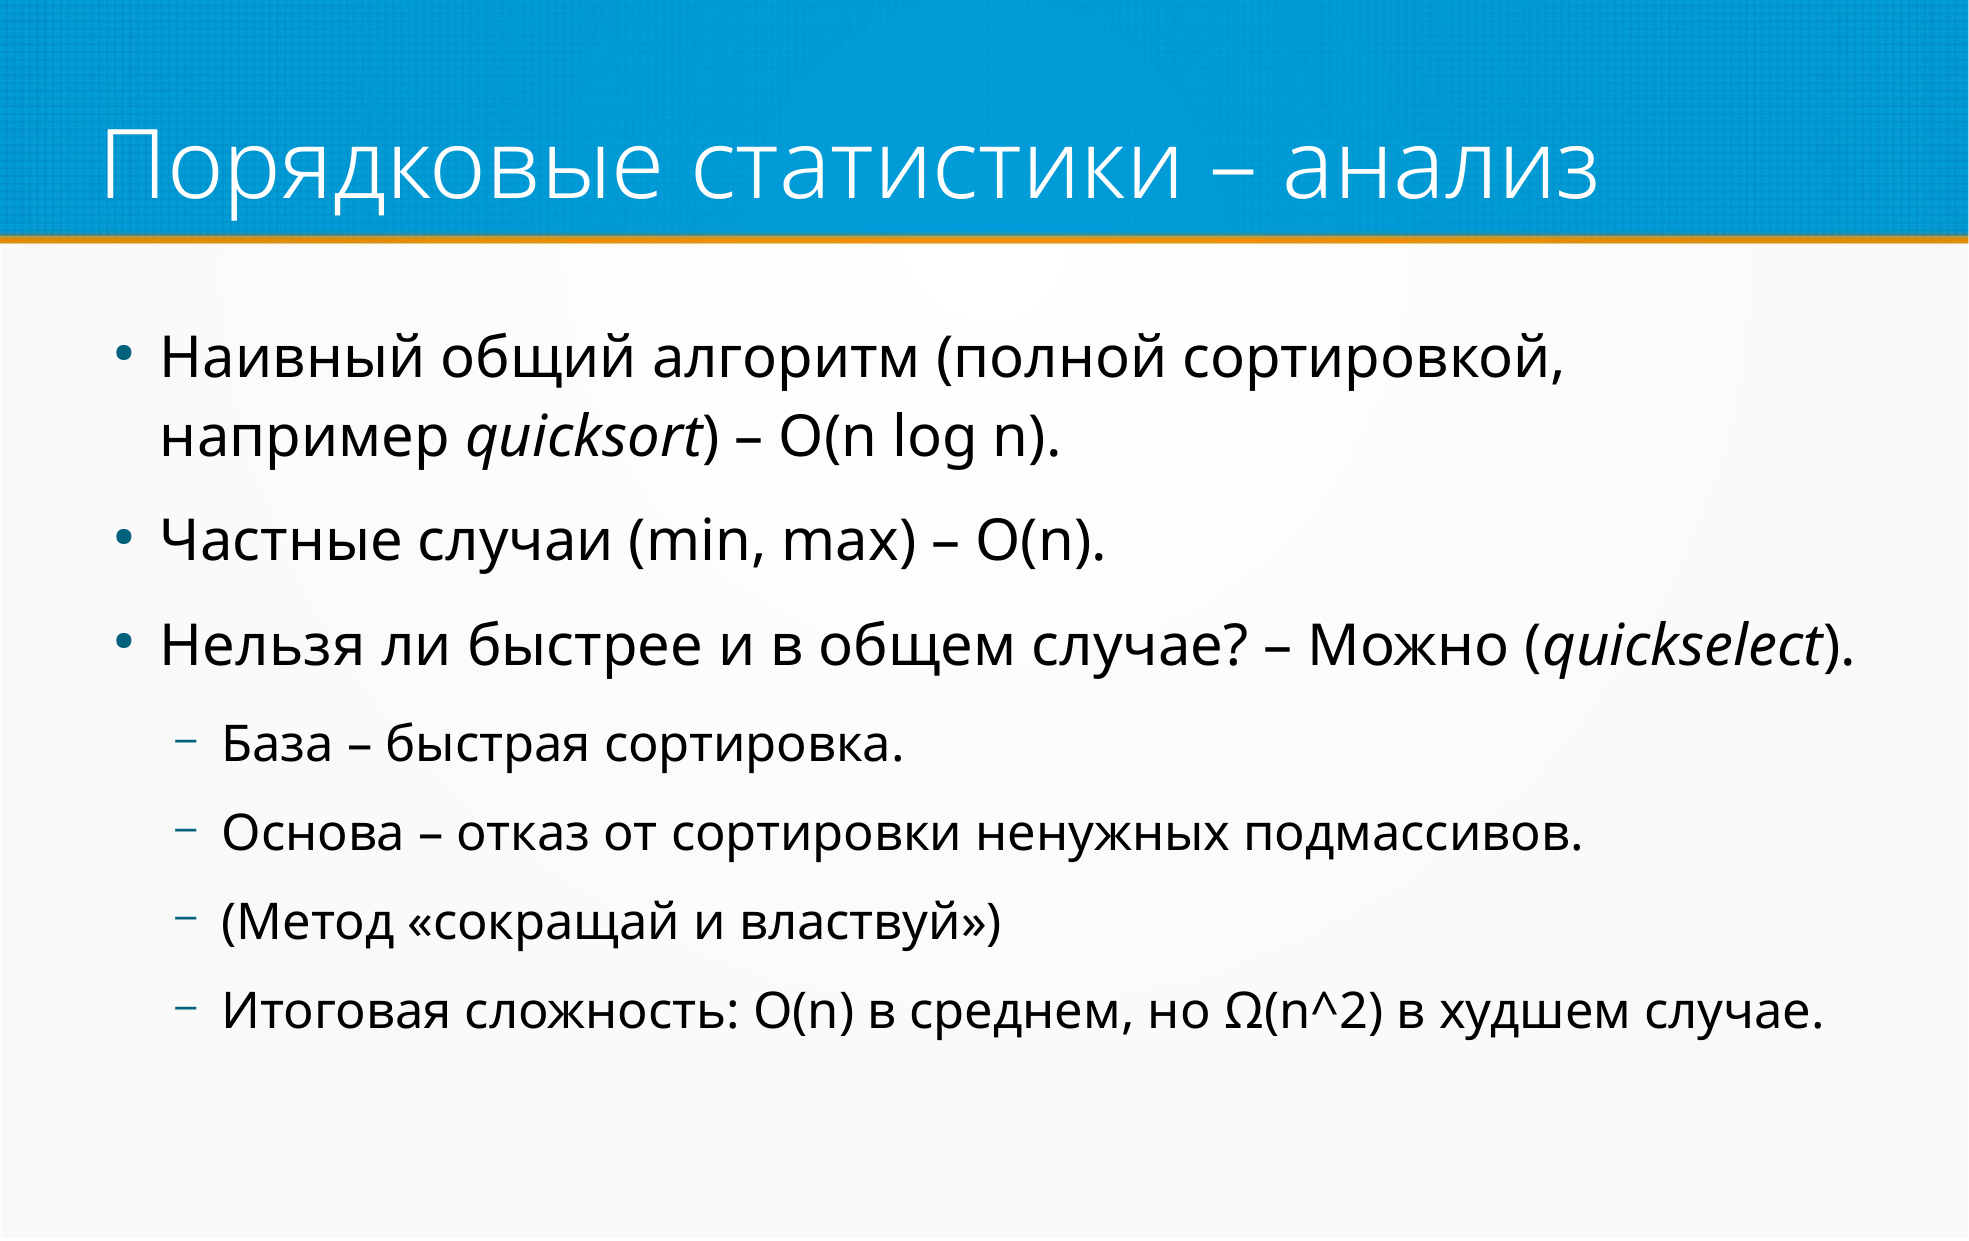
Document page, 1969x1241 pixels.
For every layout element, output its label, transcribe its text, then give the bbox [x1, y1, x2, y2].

title Порядковые статистики – анализ [98, 19, 1870, 227]
list Наивный общий алгоритм (полной сортировкой, например quicksort) – O(n log n). Частные случаи (min, max) – O(n). Нельзя ли быстрее и в общем случае? – Можно (quickselect). База – быстрая сортировка. Основа – отказ от сортировки ненужных подмассивов. (Метод «сокращай и властвуй») Итоговая сложность: O(n) в среднем, но Ω(n^2) в худшем случае. [98, 315, 1861, 1081]
picture [0, 233, 1969, 1241]
